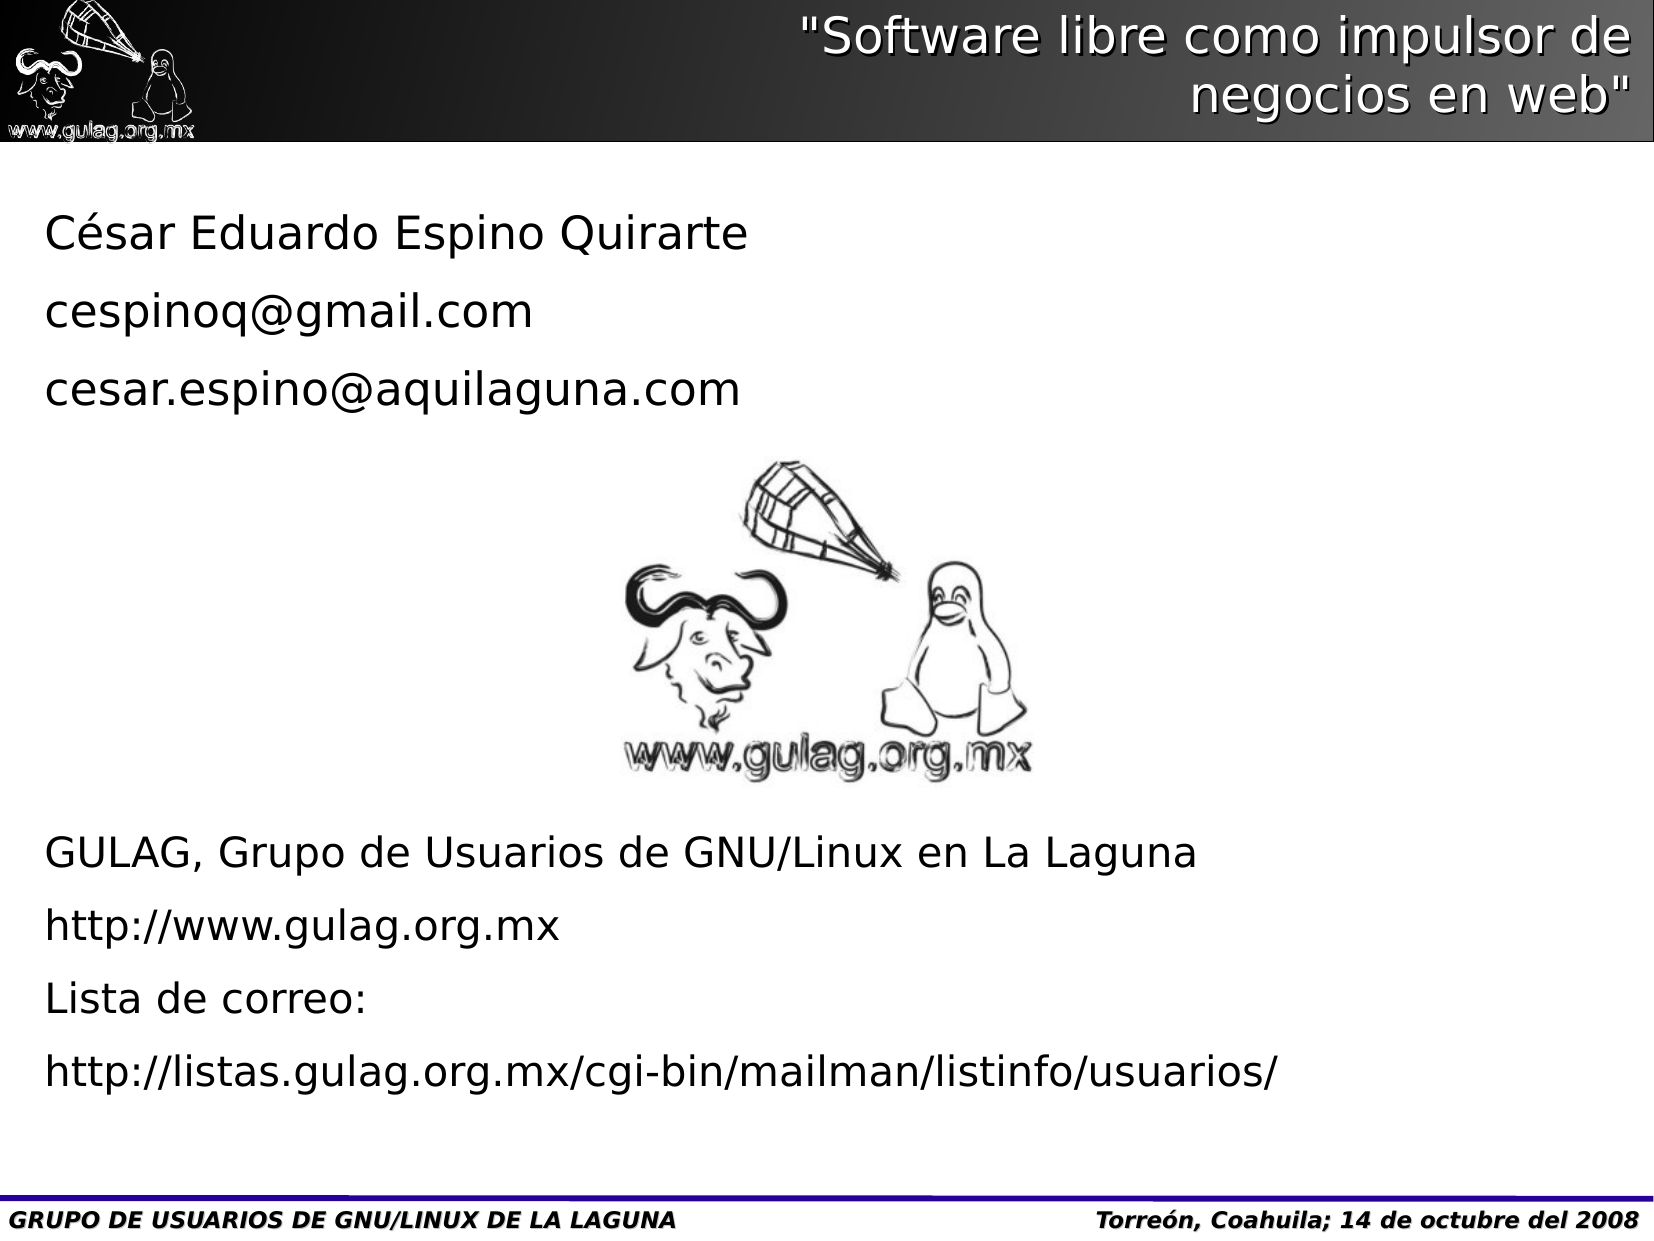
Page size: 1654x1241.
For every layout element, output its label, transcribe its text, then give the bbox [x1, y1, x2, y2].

text_box GRUPO DE USUARIOS DE GNU/LINUX DE LA LAGUNA [0, 1200, 693, 1241]
text_box [0, 0, 5, 142]
text_box [197, 0, 1654, 142]
picture [620, 456, 1034, 788]
picture [5, 0, 197, 144]
text_box Torreón, Coahuila; 14 de octubre del 2008 [1080, 1200, 1654, 1241]
text_box César Eduardo Espino Quirarte cespinoq@gmail.com cesar.espino@aquilaguna.com [29, 199, 1625, 502]
text_box GULAG, Grupo de Usuarios de GNU/Linux en La Laguna http://www.gulag.org.mx Lista de correo: http://listas.gulag.org.mx/cgi-bin/mailman/listinfo/usuarios/ [29, 820, 1625, 1183]
text_box "Software libre como impulsor de negocios en web" [749, 0, 1648, 132]
